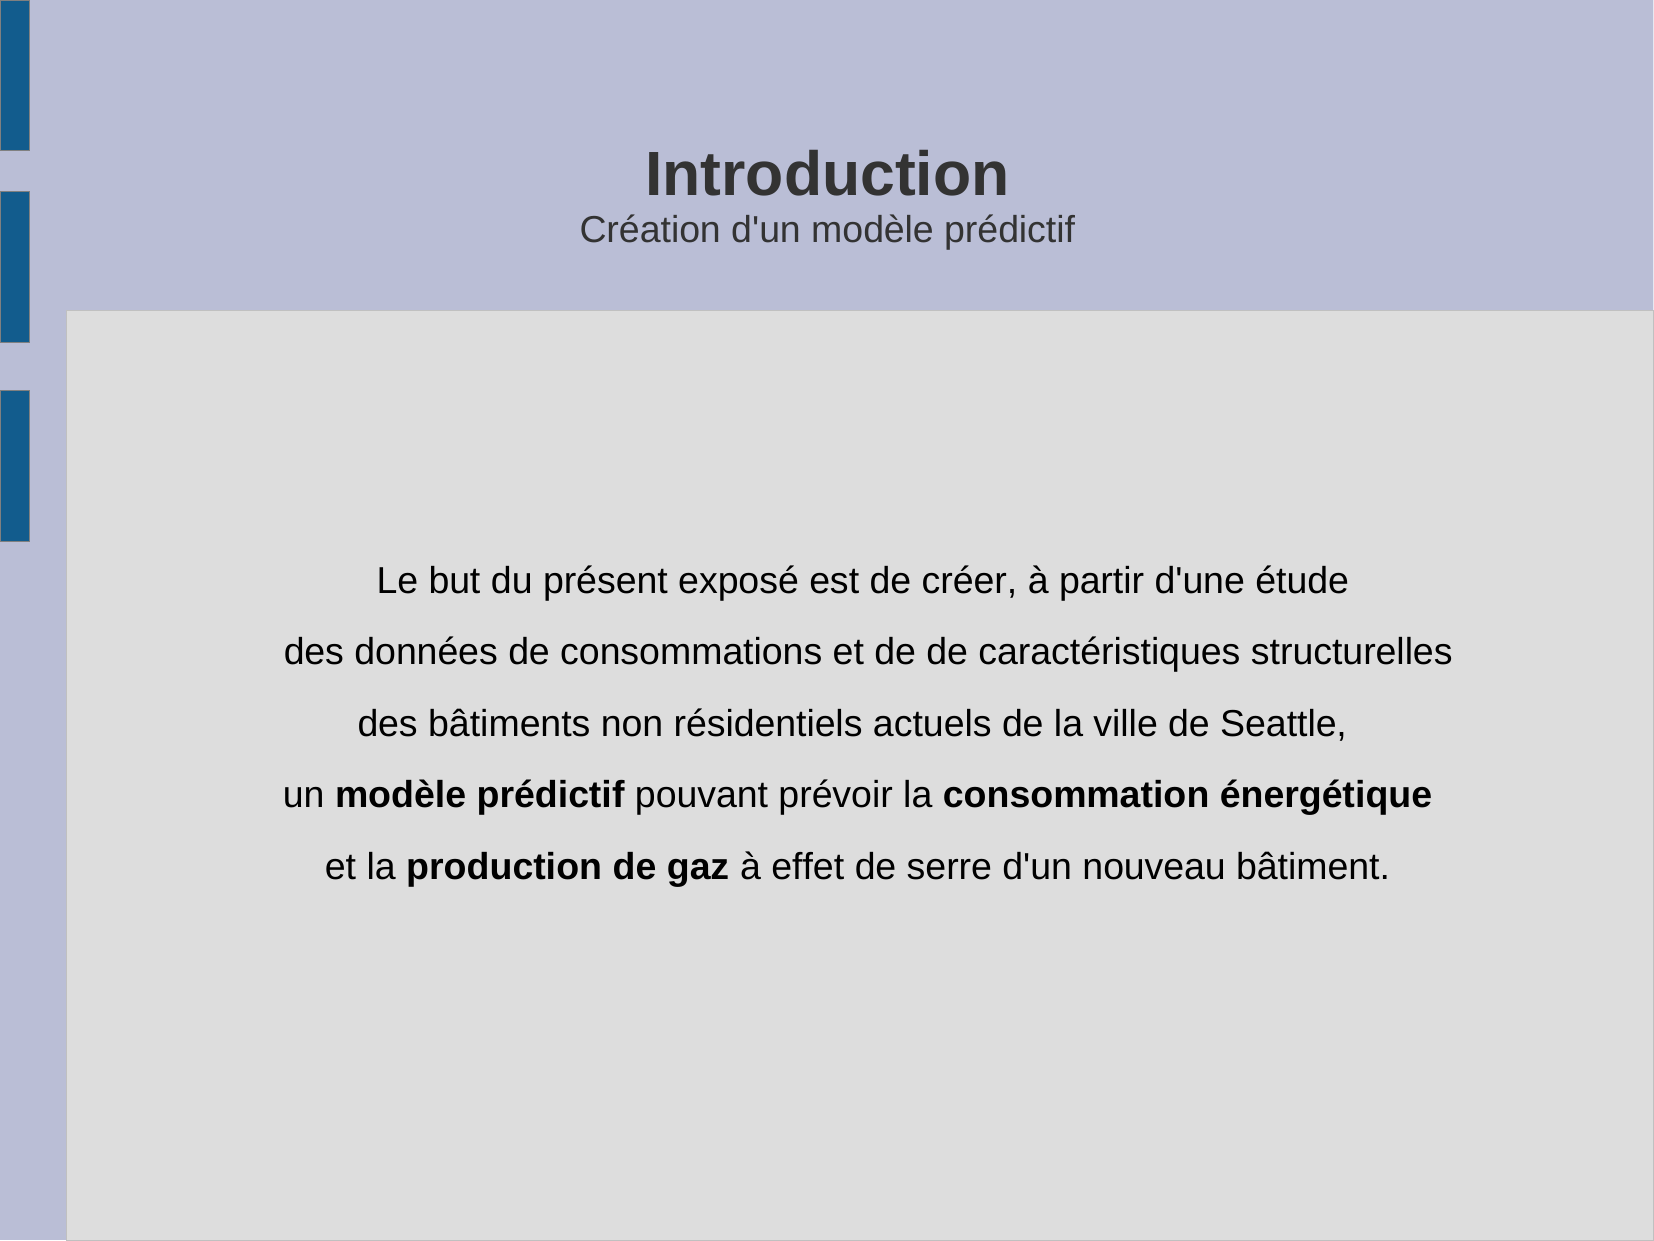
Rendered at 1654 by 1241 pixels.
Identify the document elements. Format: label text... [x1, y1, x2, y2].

list Le but du présent exposé est de créer, à partir d'une étude des données de consommations et de de caractéristiques structurelles des bâtiments non résidentiels actuels de la ville de Seattle, un modèle prédictif pouvant prévoir la consommation énergétique et la production de gaz à effet de serre d'un nouveau bâtiment. [121, 344, 1534, 1127]
title Introduction Création d'un modèle prédictif [121, 91, 1534, 299]
